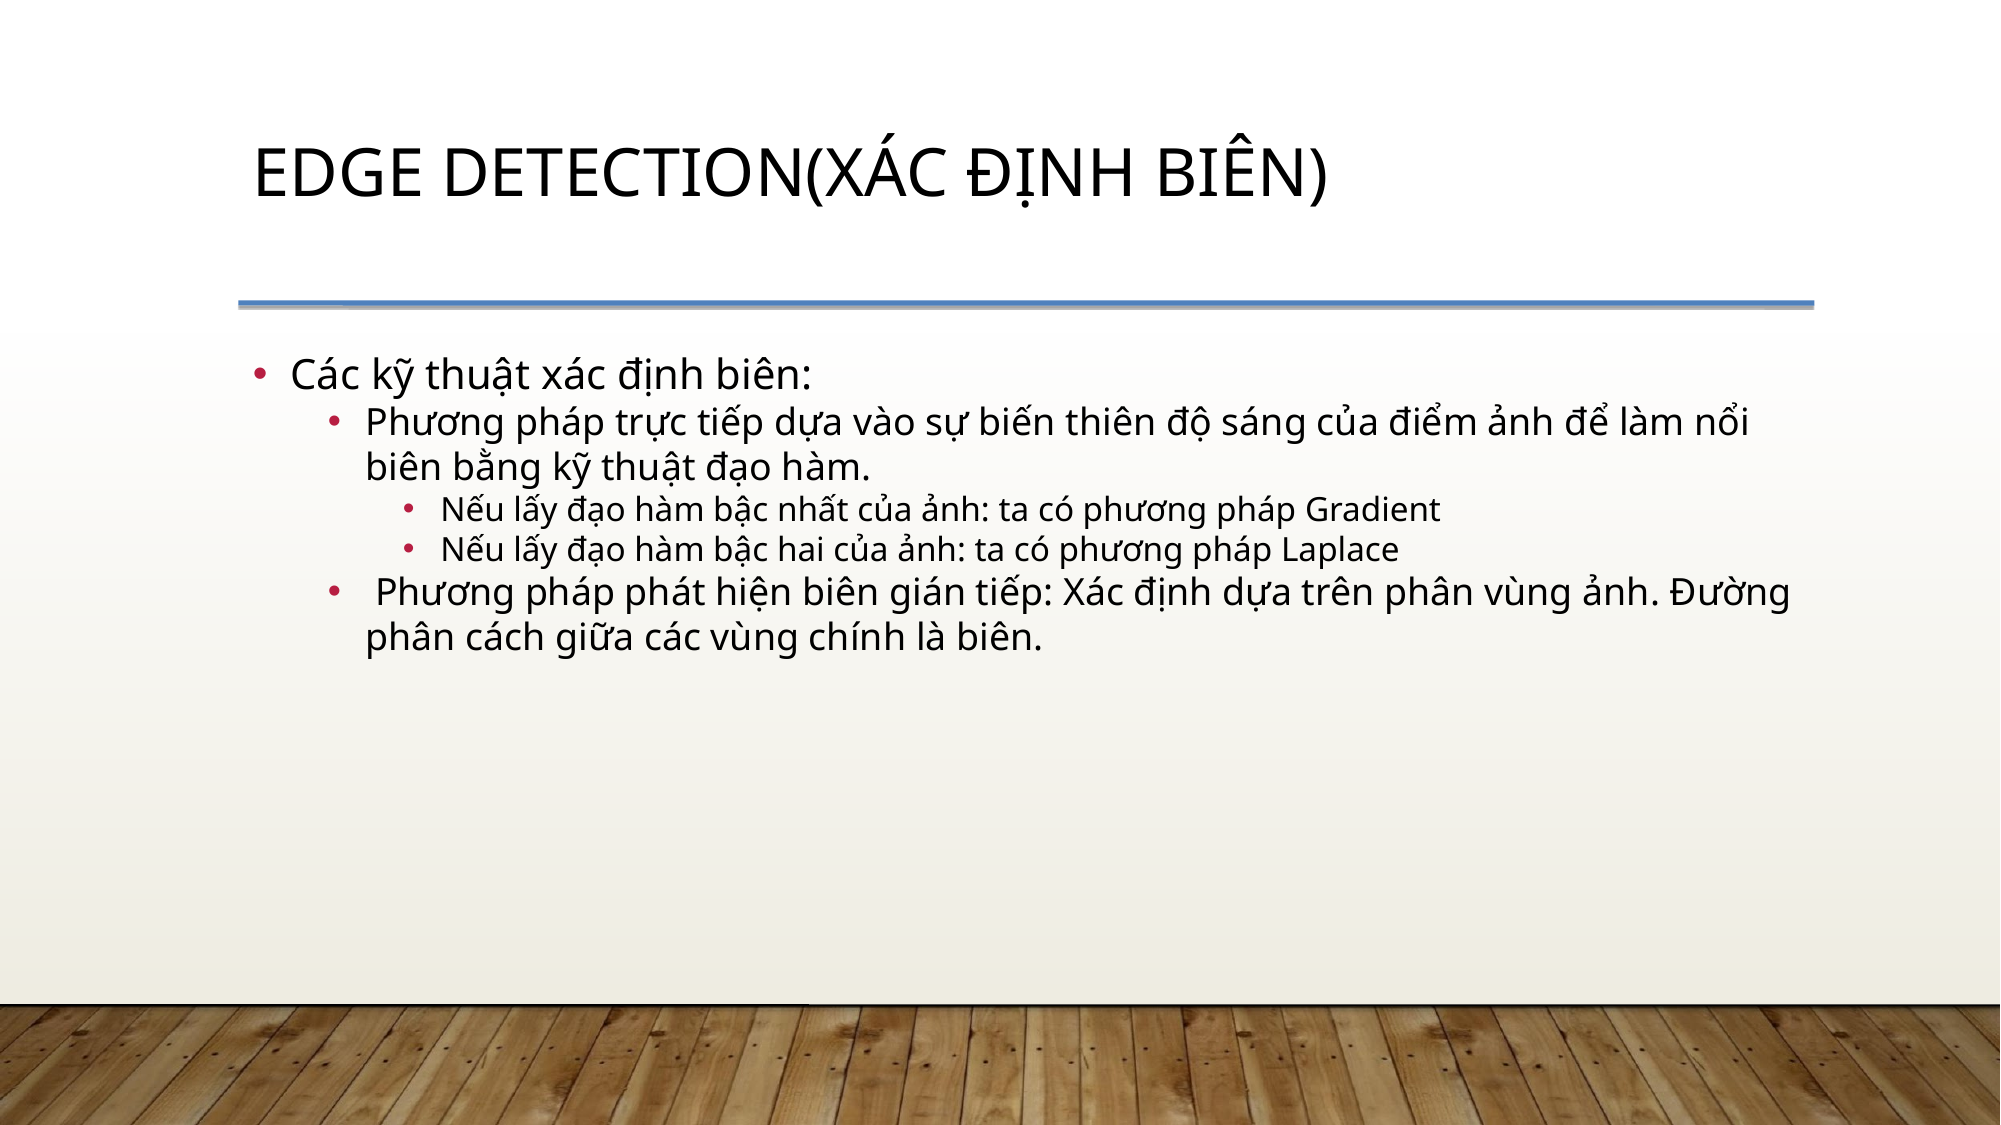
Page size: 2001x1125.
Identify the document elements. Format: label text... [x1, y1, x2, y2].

picture [0, 1007, 2000, 1125]
text_box EDGE DETECTION(XÁC ĐỊNH BIÊN) [238, 131, 1814, 304]
text_box Các kỹ thuật xác định biên: Phương pháp trực tiếp dựa vào sự biến thiên độ sáng của điểm ảnh để làm nổi biên bằng kỹ thuật đạo hàm. Nếu lấy đạo hàm bậc nhất của ảnh: ta có phương pháp Gradient Nếu lấy đạo hàm bậc hai của ảnh: ta có phương pháp Laplace Phương pháp phát hiện biên gián tiếp: Xác định dựa trên phân vùng ảnh. Đường phân cách giữa các vùng chính là biên. [238, 330, 1814, 897]
